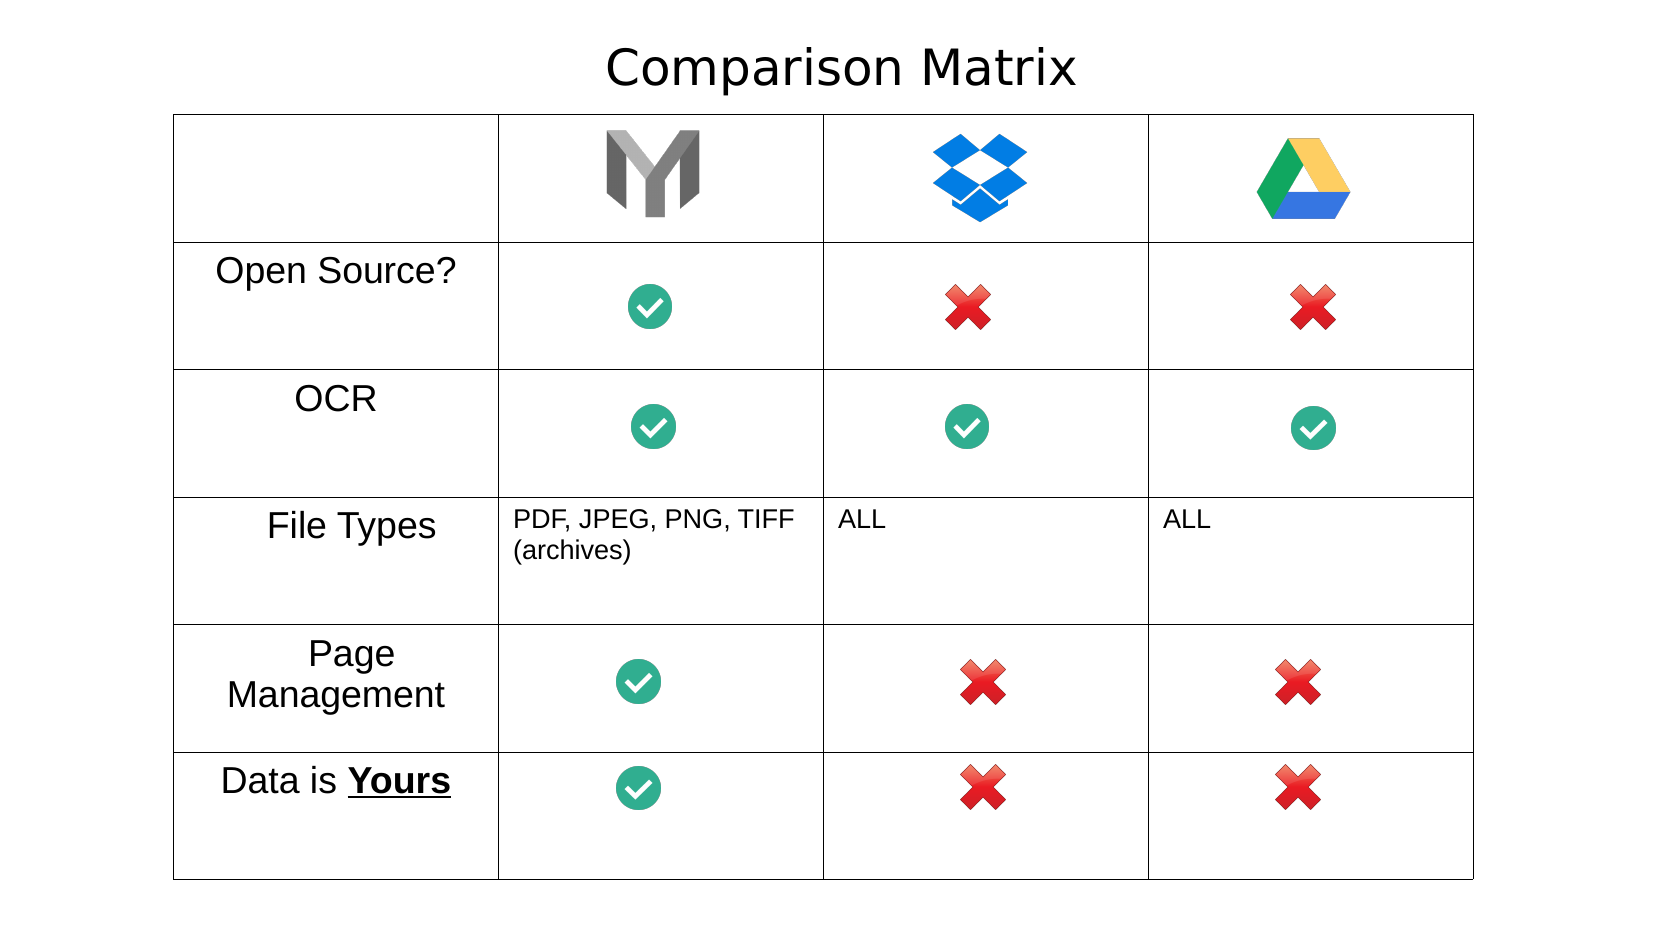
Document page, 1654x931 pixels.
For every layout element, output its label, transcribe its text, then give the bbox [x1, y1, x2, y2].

picture [1290, 284, 1336, 331]
picture [1241, 132, 1366, 226]
text_box Comparison Matrix [590, 31, 1093, 106]
table_cell Data is Yours [174, 753, 498, 879]
picture [616, 659, 661, 704]
table_cell [1149, 370, 1473, 497]
table_cell [1149, 243, 1473, 369]
picture [960, 764, 1006, 811]
table_cell [824, 370, 1148, 497]
table_cell ALL [824, 498, 1148, 624]
table_cell [499, 370, 823, 497]
table_header [824, 115, 1148, 242]
picture [930, 131, 1030, 226]
table_cell [499, 625, 823, 752]
table_cell Open Source? [174, 243, 498, 369]
picture [960, 659, 1006, 706]
picture [616, 766, 661, 811]
table_cell Page Management [174, 625, 498, 752]
table_cell [1149, 625, 1473, 752]
picture [1275, 764, 1321, 811]
picture [945, 284, 991, 331]
table_cell OCR [174, 370, 498, 497]
table_cell [499, 243, 823, 369]
picture [631, 404, 676, 449]
table_cell ALL [1149, 498, 1473, 624]
table_cell [824, 625, 1148, 752]
picture [628, 284, 672, 329]
table_header [174, 115, 498, 242]
table_header [499, 115, 823, 242]
table_cell [499, 753, 823, 879]
picture [1275, 659, 1321, 706]
picture [945, 404, 989, 449]
table_header [1149, 115, 1473, 242]
table_cell [1149, 753, 1473, 879]
table_cell [824, 753, 1148, 879]
table_cell File Types [174, 498, 498, 624]
table_cell [824, 243, 1148, 369]
picture [600, 123, 706, 226]
table_cell PDF, JPEG, PNG, TIFF (archives) [499, 498, 823, 624]
picture [1291, 406, 1336, 451]
